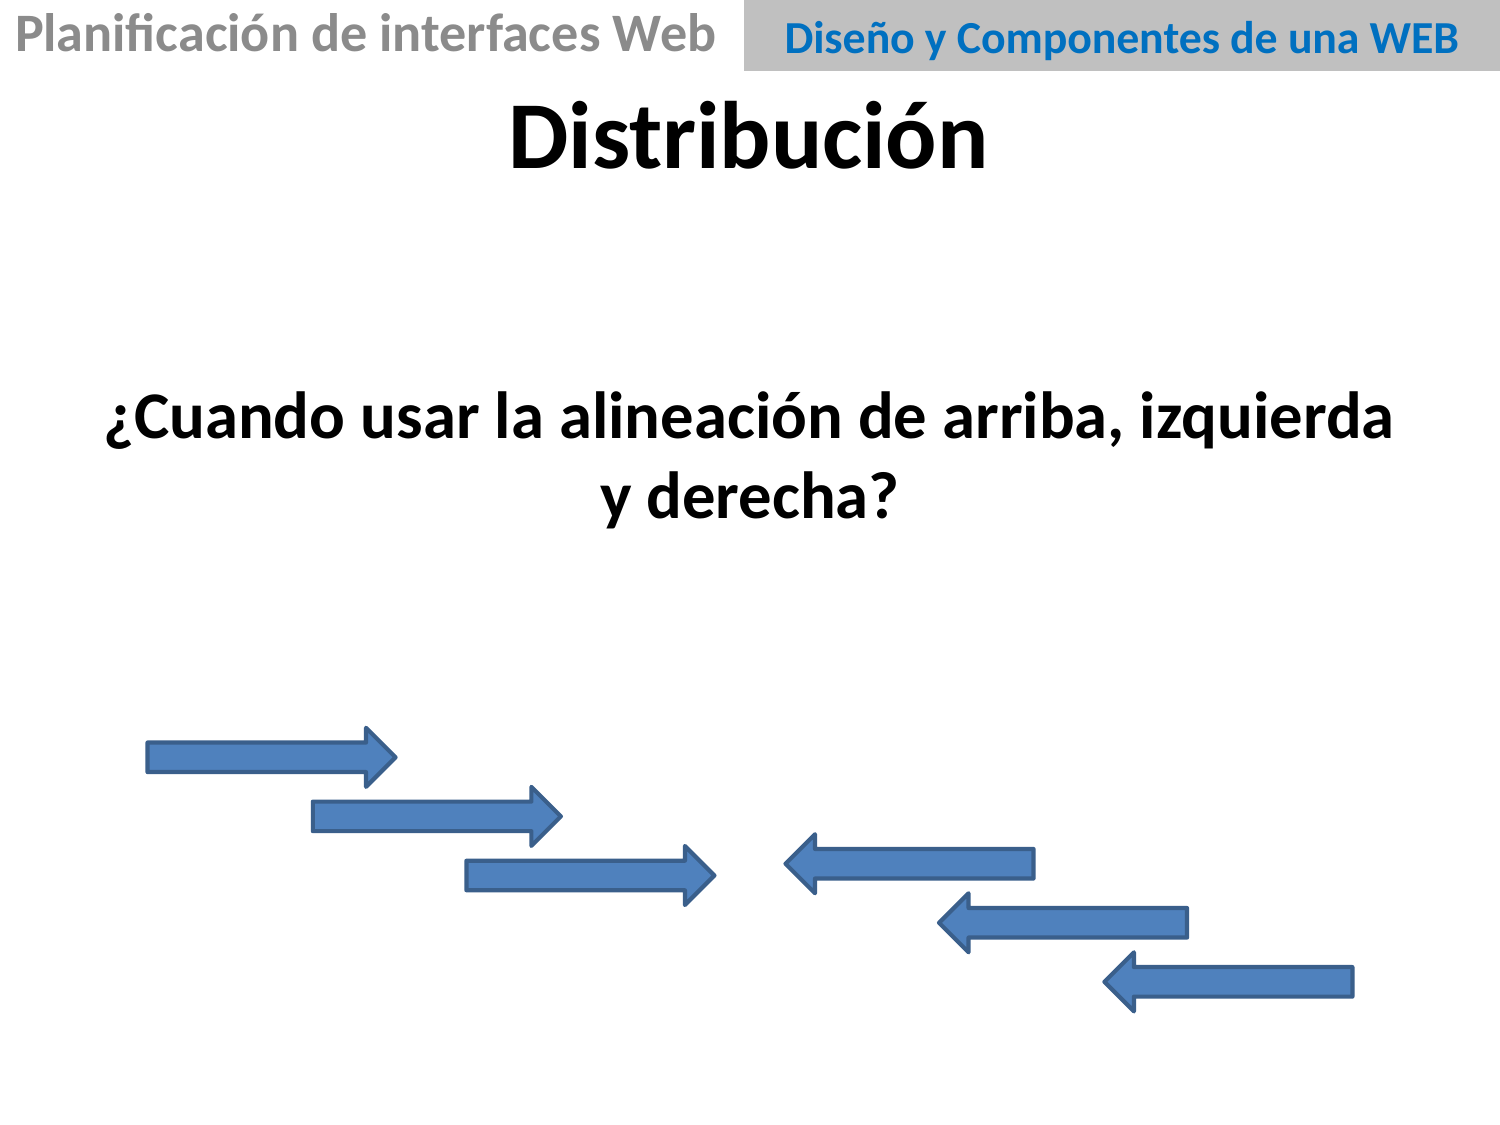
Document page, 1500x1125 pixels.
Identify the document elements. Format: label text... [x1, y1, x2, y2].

title Planificación de interfaces Web [0, 0, 744, 60]
text_box Distribución [370, 72, 1128, 189]
text_box [312, 786, 561, 846]
text_box [939, 893, 1188, 953]
text_box [466, 845, 715, 906]
title Diseño y Componentes de una WEB [744, 0, 1500, 71]
text_box [1104, 952, 1353, 1012]
text_box [147, 727, 396, 787]
list ¿Cuando usar la alineación de arriba, izquierda y derecha? [75, 236, 1426, 567]
text_box [785, 834, 1034, 894]
